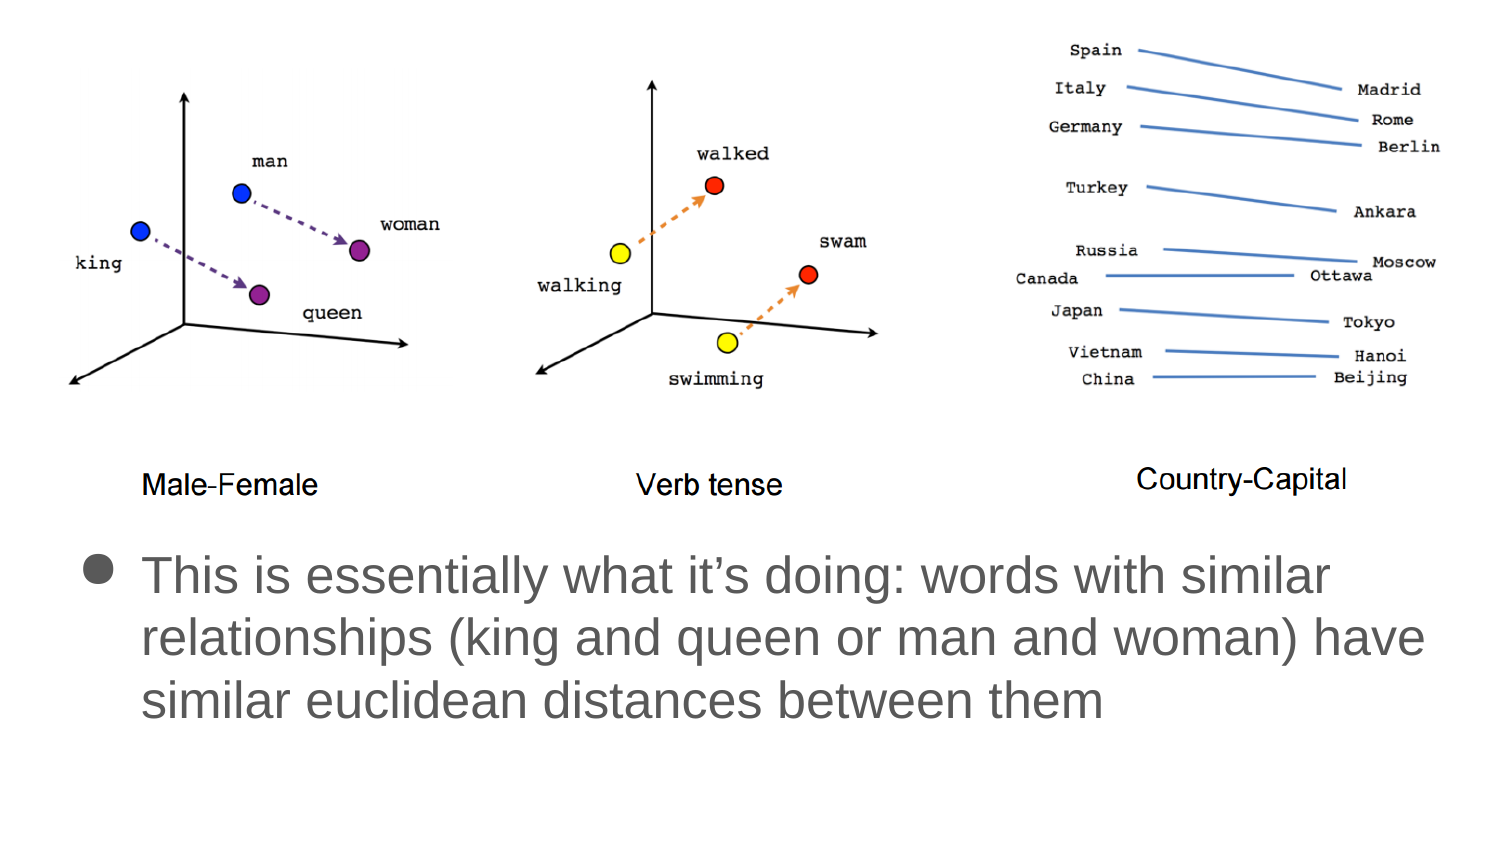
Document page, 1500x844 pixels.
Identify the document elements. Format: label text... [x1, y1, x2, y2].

picture [51, 24, 1449, 516]
subtitle This is essentially what it’s doing: words with similar relationships (king and queen or man and woman) have similar euclidean distances between them [51, 526, 1449, 806]
